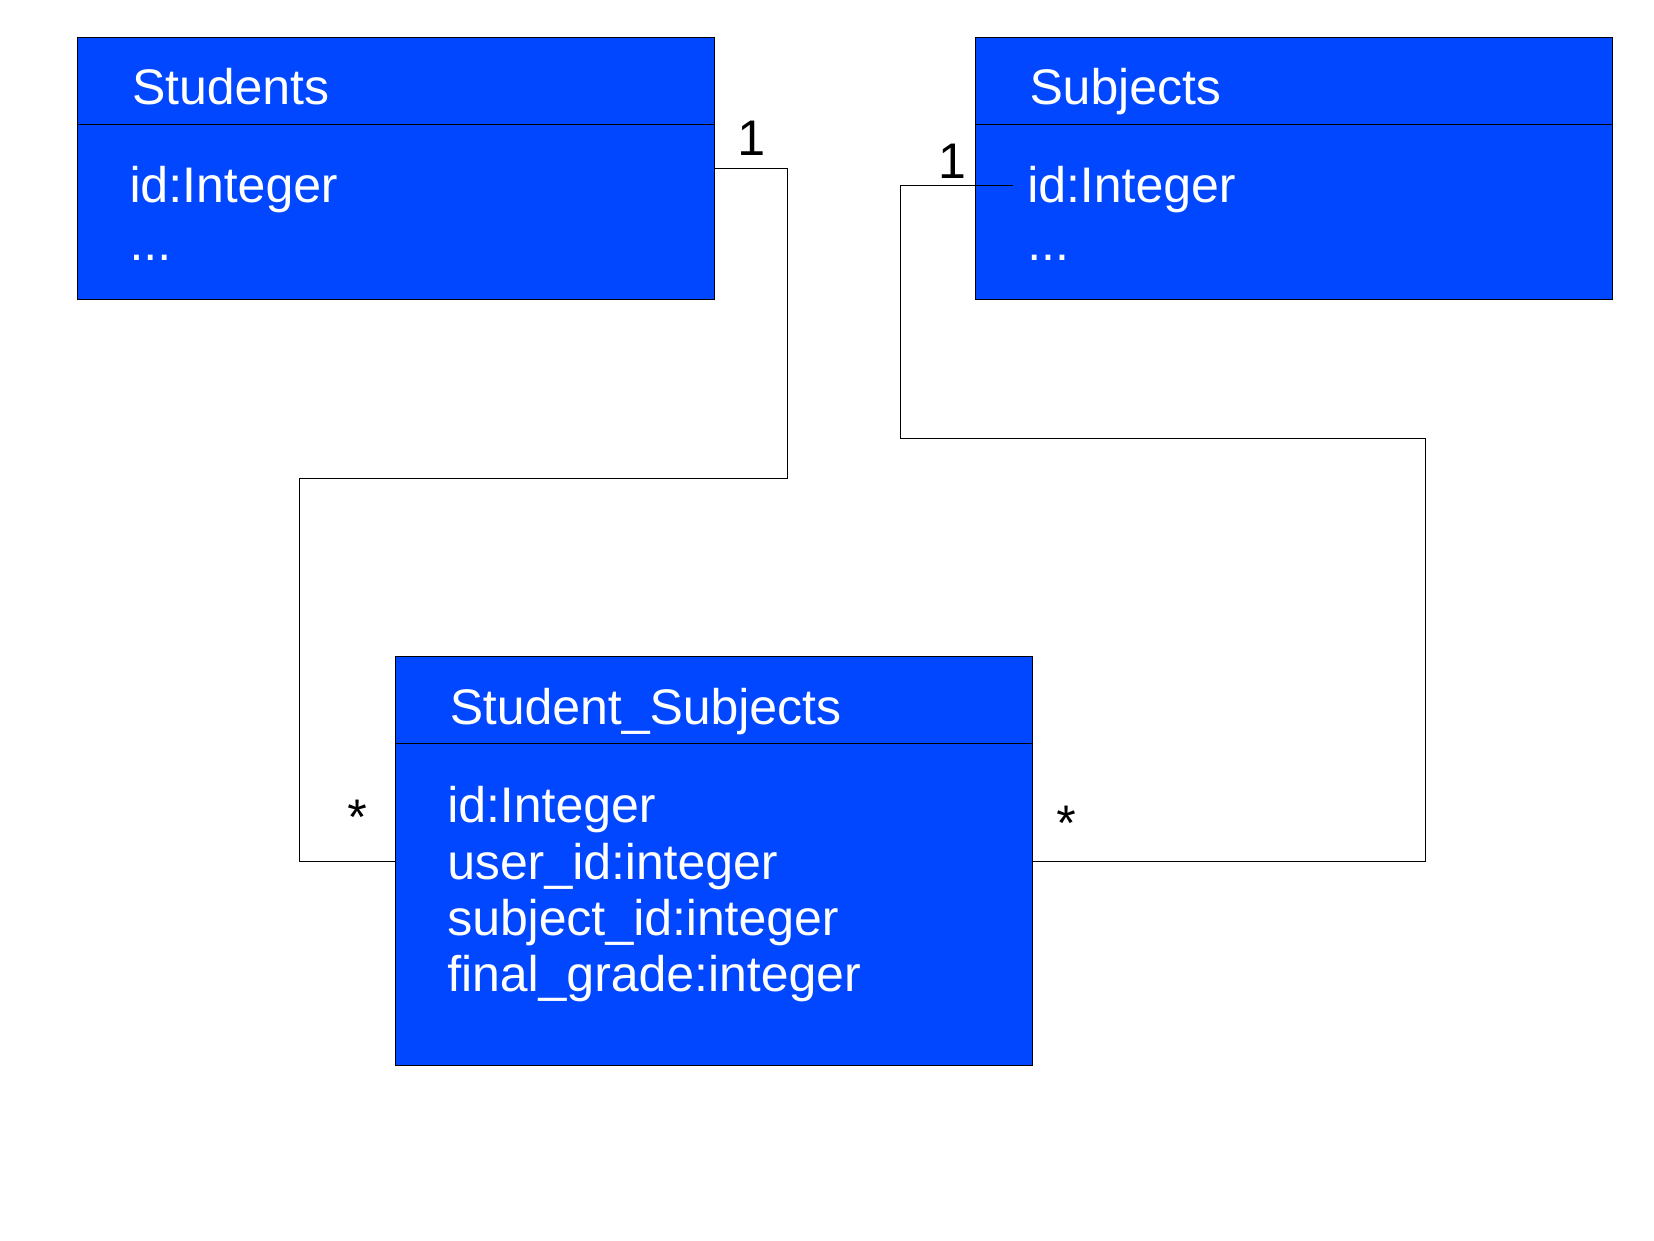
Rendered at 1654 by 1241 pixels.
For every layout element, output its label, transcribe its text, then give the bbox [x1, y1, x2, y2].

text_box [975, 37, 1613, 124]
text_box [975, 186, 1012, 300]
text_box 1 [722, 102, 780, 174]
text_box [77, 125, 715, 300]
text_box ... [114, 221, 187, 334]
text_box [975, 125, 1613, 300]
text_box id:Integer [1012, 150, 1251, 221]
text_box id:Integer [114, 150, 354, 221]
text_box Students [117, 51, 345, 123]
text_box id:Integer [432, 769, 671, 841]
text_box 1 [923, 126, 981, 198]
text_box * [332, 781, 382, 853]
text_box Student_Subjects [434, 671, 857, 743]
text_box [77, 37, 715, 124]
text_box Subjects [1014, 51, 1237, 123]
text_box ... [1012, 221, 1085, 334]
text_box user_id:integer subject_id:integer final_grade:integer [432, 826, 876, 1065]
text_box * [1041, 787, 1091, 859]
text_box [395, 744, 1033, 1066]
text_box [395, 656, 1033, 743]
